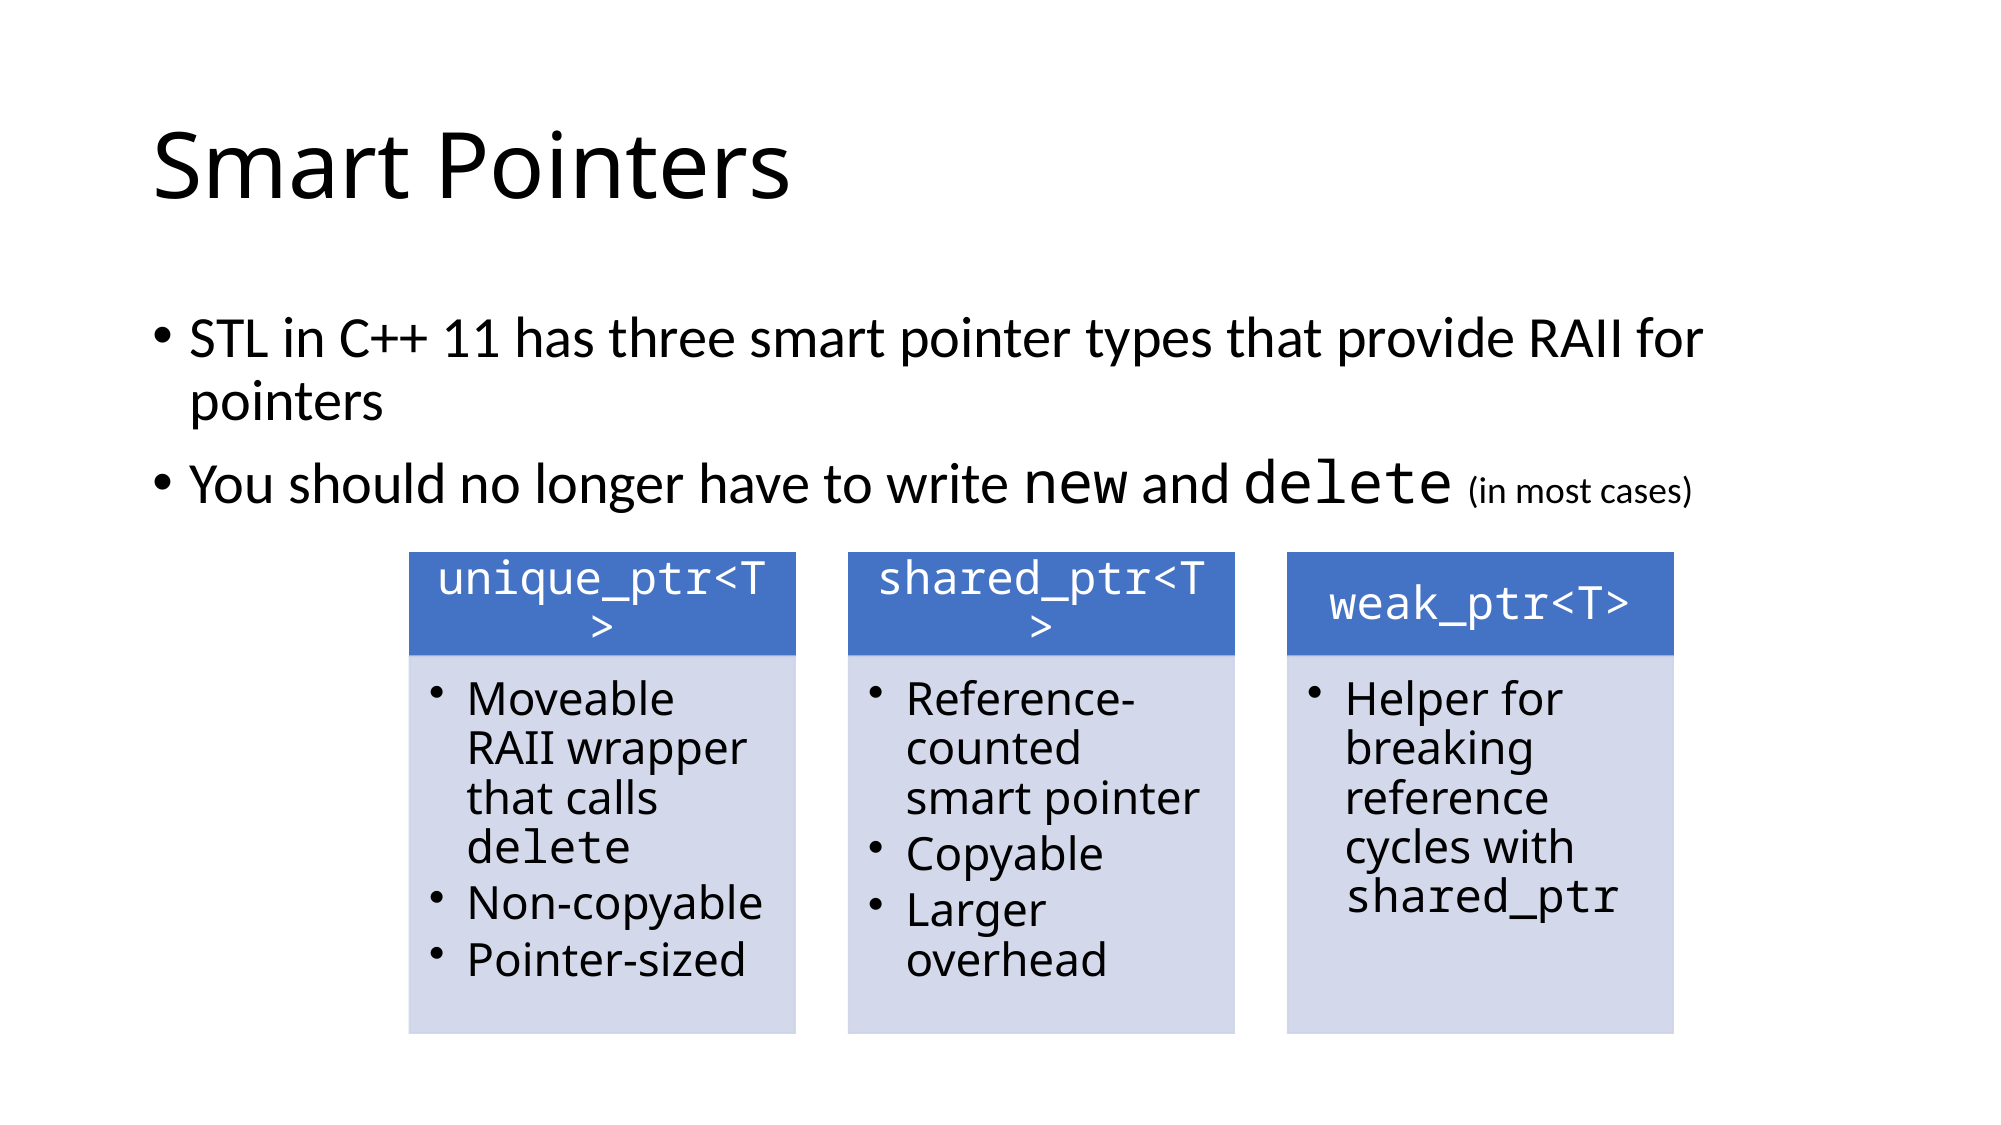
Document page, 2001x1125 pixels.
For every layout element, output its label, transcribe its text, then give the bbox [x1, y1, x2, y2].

text_box shared_ptr<T> [848, 552, 1234, 656]
title Smart Pointers [137, 59, 1863, 278]
text_box weak_ptr<T> [1287, 552, 1673, 656]
list STL in C++ 11 has three smart pointer types that provide RAII for pointers You should no longer have to write new and delete (in most cases) [137, 299, 1863, 1014]
text_box Moveable RAII wrapper that calls delete Non-copyable Pointer-sized [409, 656, 795, 1033]
text_box Reference-counted smart pointer Copyable Larger overhead [848, 656, 1234, 1033]
text_box unique_ptr<T> [409, 552, 795, 656]
text_box Helper for breaking reference cycles with shared_ptr [1287, 656, 1673, 1033]
